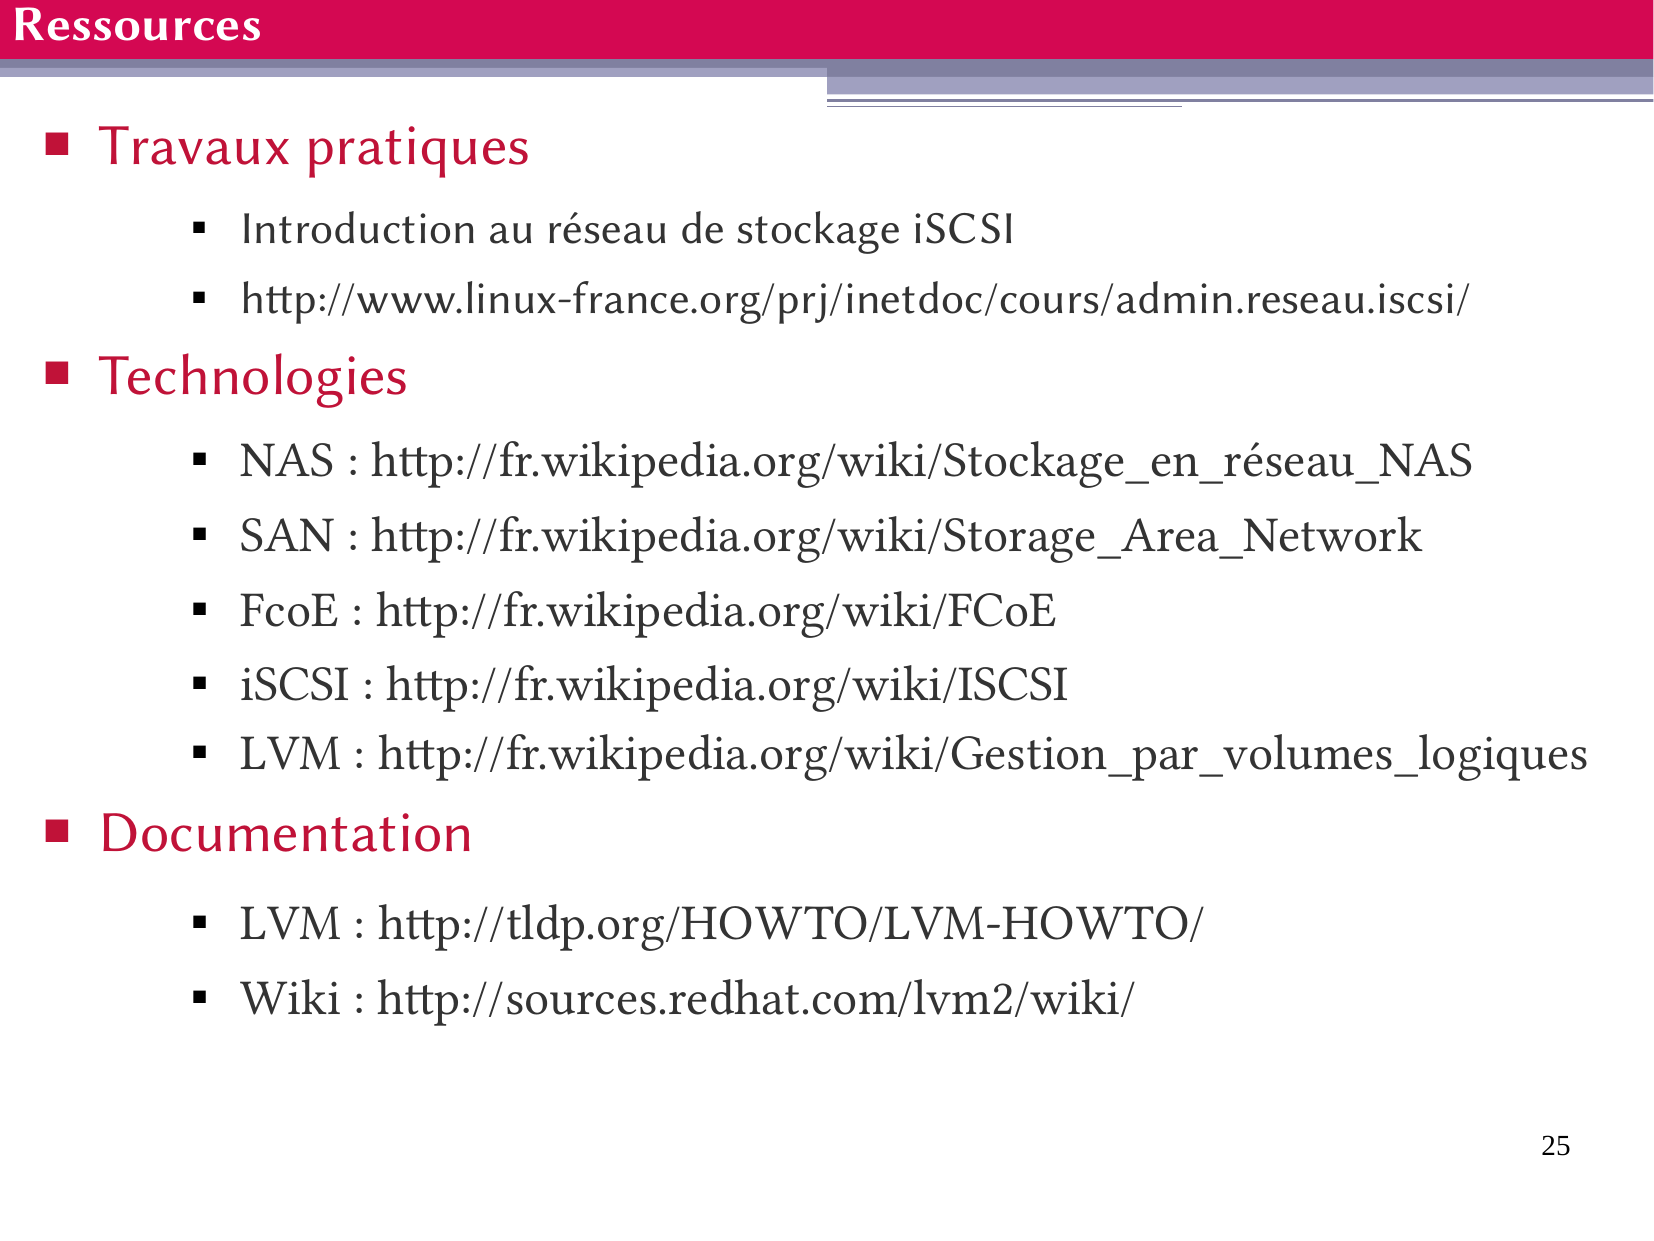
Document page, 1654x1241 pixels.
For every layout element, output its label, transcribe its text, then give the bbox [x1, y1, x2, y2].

text_box [0, 0, 1654, 136]
list Travaux pratiques Introduction au réseau de stockage iSCSI http://www.linux-france.org/prj/inetdoc/cours/admin.reseau.iscsi/ Technologies NAS : http://fr.wikipedia.org/wiki/Stockage_en_réseau_NAS SAN : http://fr.wikipedia.org/wiki/Storage_Area_Network FcoE : http://fr.wikipedia.org/wiki/FCoE iSCSI : http://fr.wikipedia.org/wiki/ISCSI LVM : http://fr.wikipedia.org/wiki/Gestion_par_volumes_logiques Documentation LVM : http://tldp.org/HOWTO/LVM-HOWTO/ Wiki : http://sources.redhat.com/lvm2/wiki/ [27, 112, 1595, 1182]
list Ressources [11, 0, 1270, 54]
